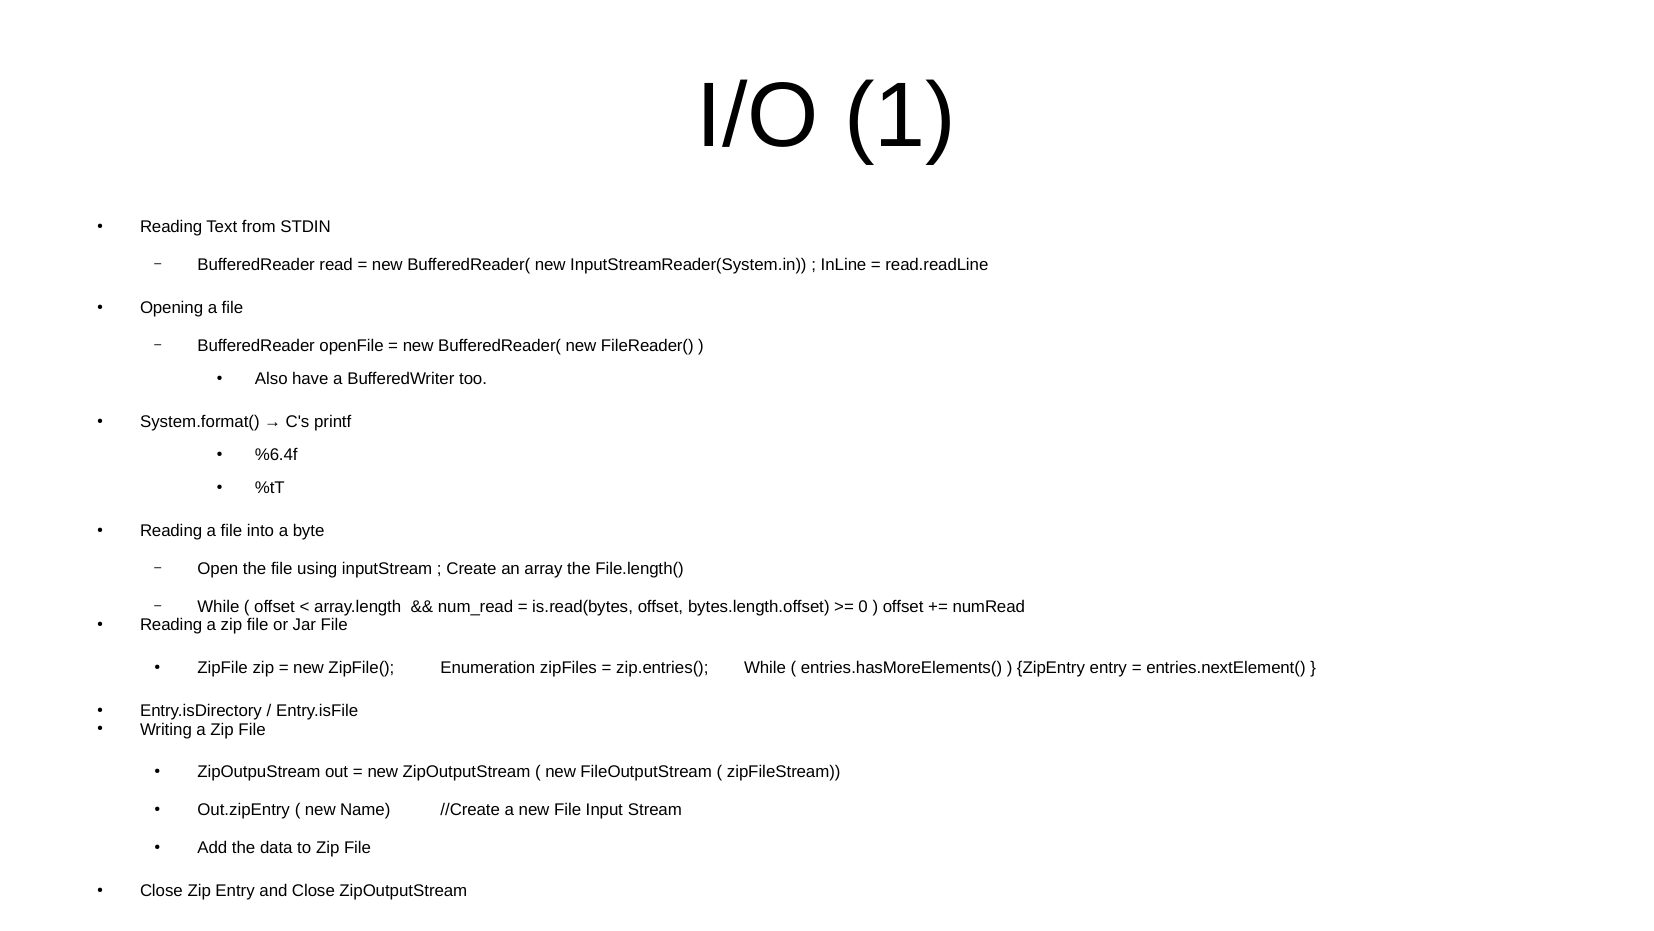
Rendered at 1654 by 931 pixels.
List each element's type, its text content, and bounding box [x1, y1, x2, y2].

list Reading Text from STDIN BufferedReader read = new BufferedReader( new InputStreamReader(System.in)) ; InLine = read.readLine Opening a file BufferedReader openFile = new BufferedReader( new FileReader() ) Also have a BufferedWriter too. System.format() → C's printf %6.4f %tT Reading a file into a byte Open the file using inputStream ; Create an array the File.length() While ( offset < array.length && num_read = is.read(bytes, offset, bytes.length.offset) >= 0 ) offset += numRead Reading a zip file or Jar File ZipFile zip = new ZipFile(); Enumeration zipFiles = zip.entries(); While ( entries.hasMoreElements() ) {ZipEntry entry = entries.nextElement() } Entry.isDirectory / Entry.isFile Writing a Zip File ZipOutpuStream out = new ZipOutputStream ( new FileOutputStream ( zipFileStream)) Out.zipEntry ( new Name) //Create a new File Input Stream Add the data to Zip File Close Zip Entry and Close ZipOutputStream [82, 217, 1571, 904]
title I/O (1) [82, 37, 1571, 193]
